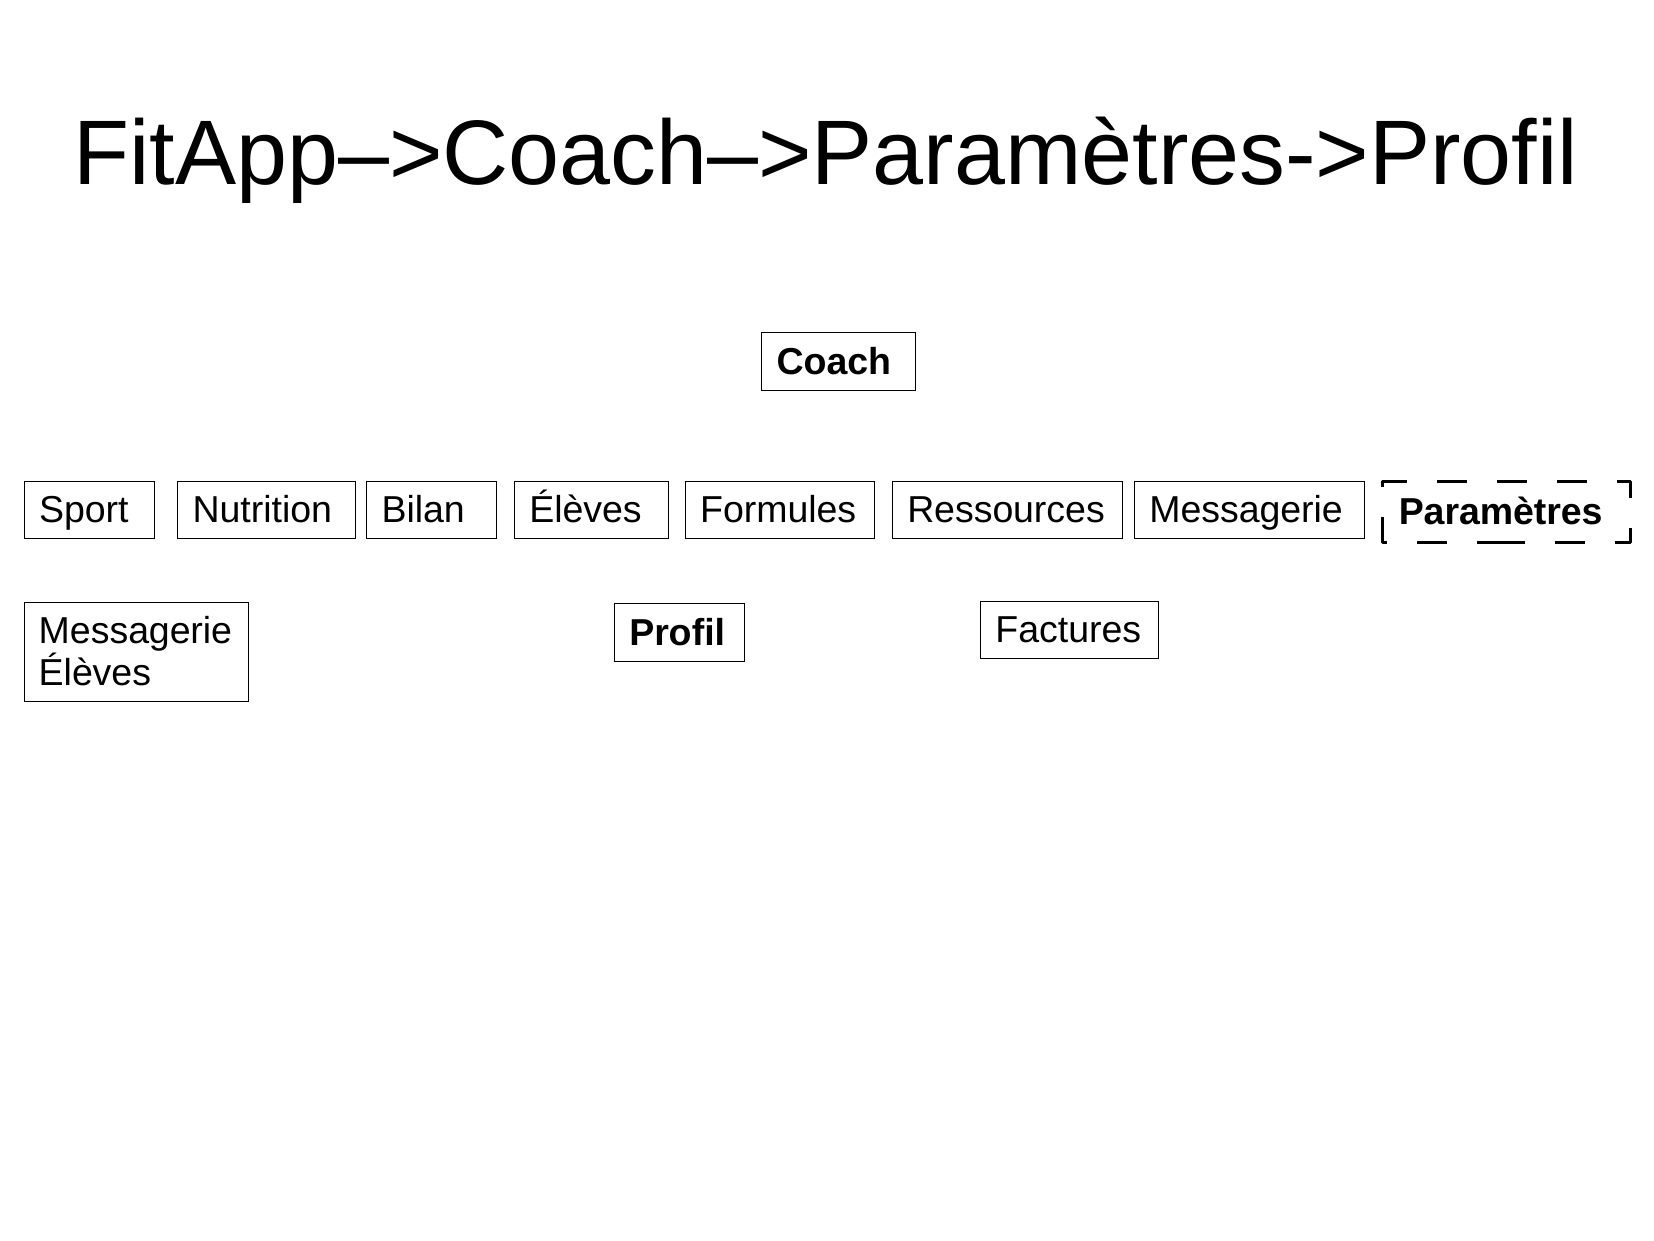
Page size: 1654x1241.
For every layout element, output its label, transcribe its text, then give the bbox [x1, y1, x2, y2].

text_box Ressources [892, 481, 1123, 539]
text_box Coach [761, 332, 916, 391]
text_box Formules [685, 481, 875, 539]
text_box Messagerie Élèves [24, 602, 249, 702]
text_box Profil [614, 603, 745, 662]
text_box Sport [24, 481, 155, 539]
title FitApp–>Coach–>Paramètres->Profil [11, 49, 1642, 257]
text_box Messagerie [1134, 481, 1365, 539]
text_box Bilan [366, 481, 497, 539]
text_box Paramètres [1382, 481, 1631, 543]
text_box Nutrition [177, 481, 356, 539]
text_box Factures [980, 601, 1159, 659]
text_box Élèves [514, 481, 669, 539]
